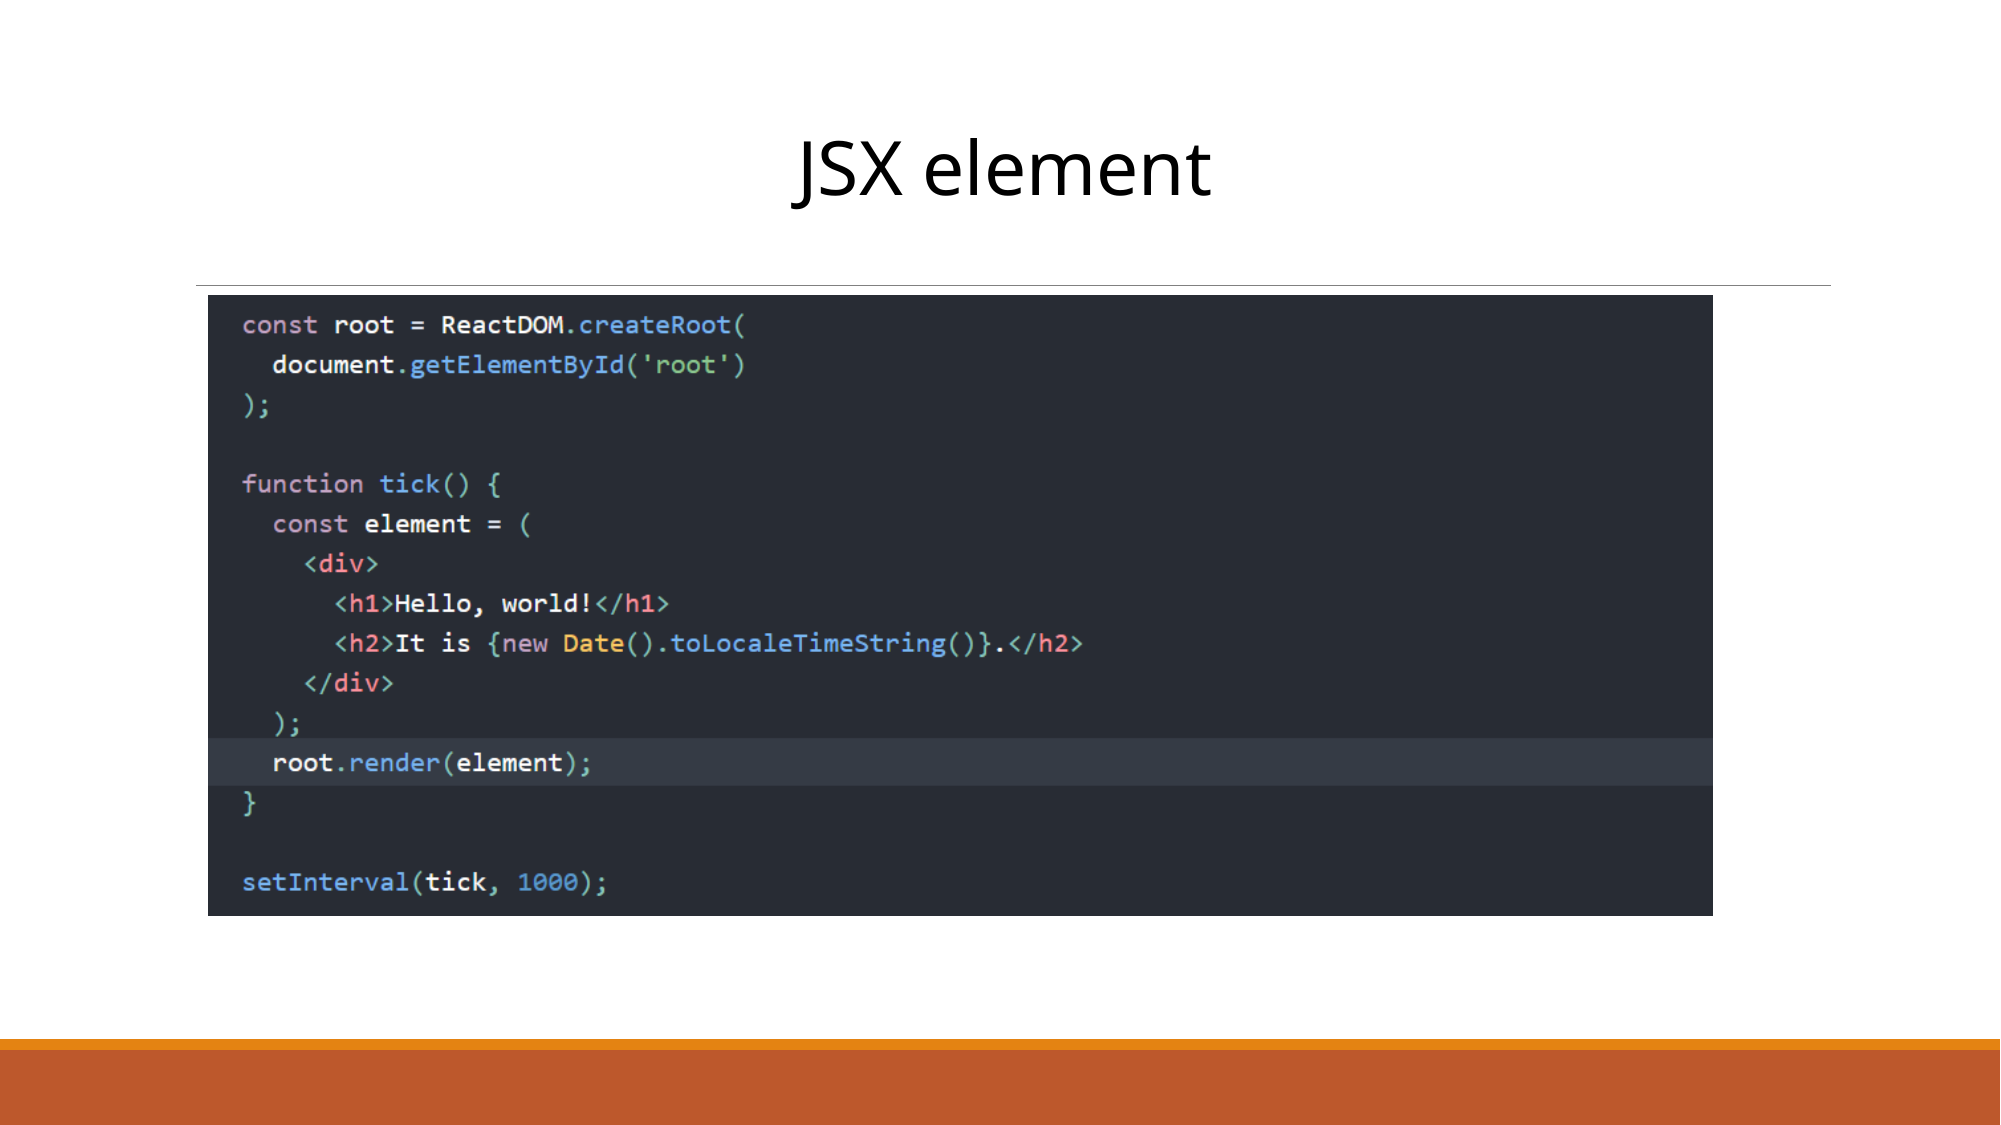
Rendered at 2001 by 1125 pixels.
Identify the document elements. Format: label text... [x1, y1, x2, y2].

picture [208, 295, 1713, 916]
title JSX element [180, 47, 1830, 285]
